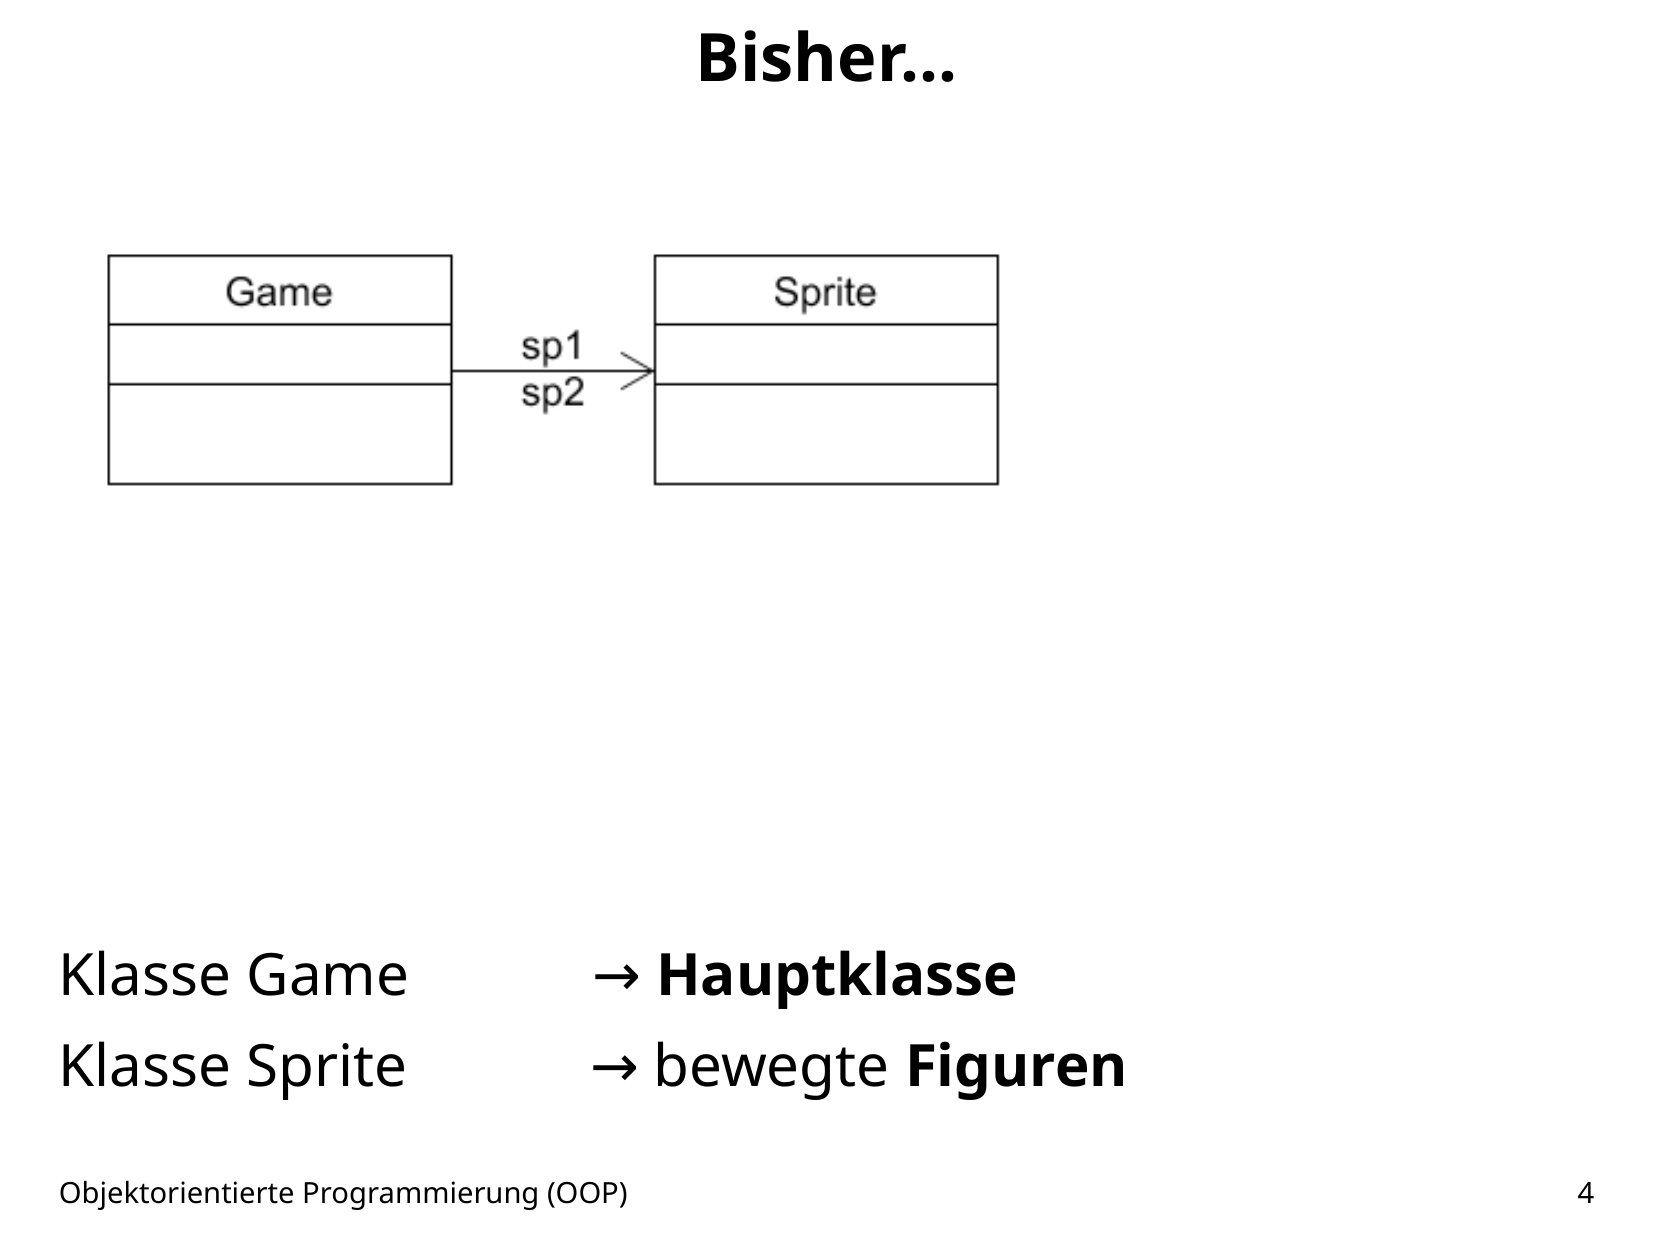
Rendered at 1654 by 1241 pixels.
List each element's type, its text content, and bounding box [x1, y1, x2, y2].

title Bisher... [0, 5, 1654, 107]
picture [106, 253, 1548, 805]
list Klasse Game → Hauptklasse Klasse Sprite → bewegte Figuren [59, 921, 1583, 1158]
